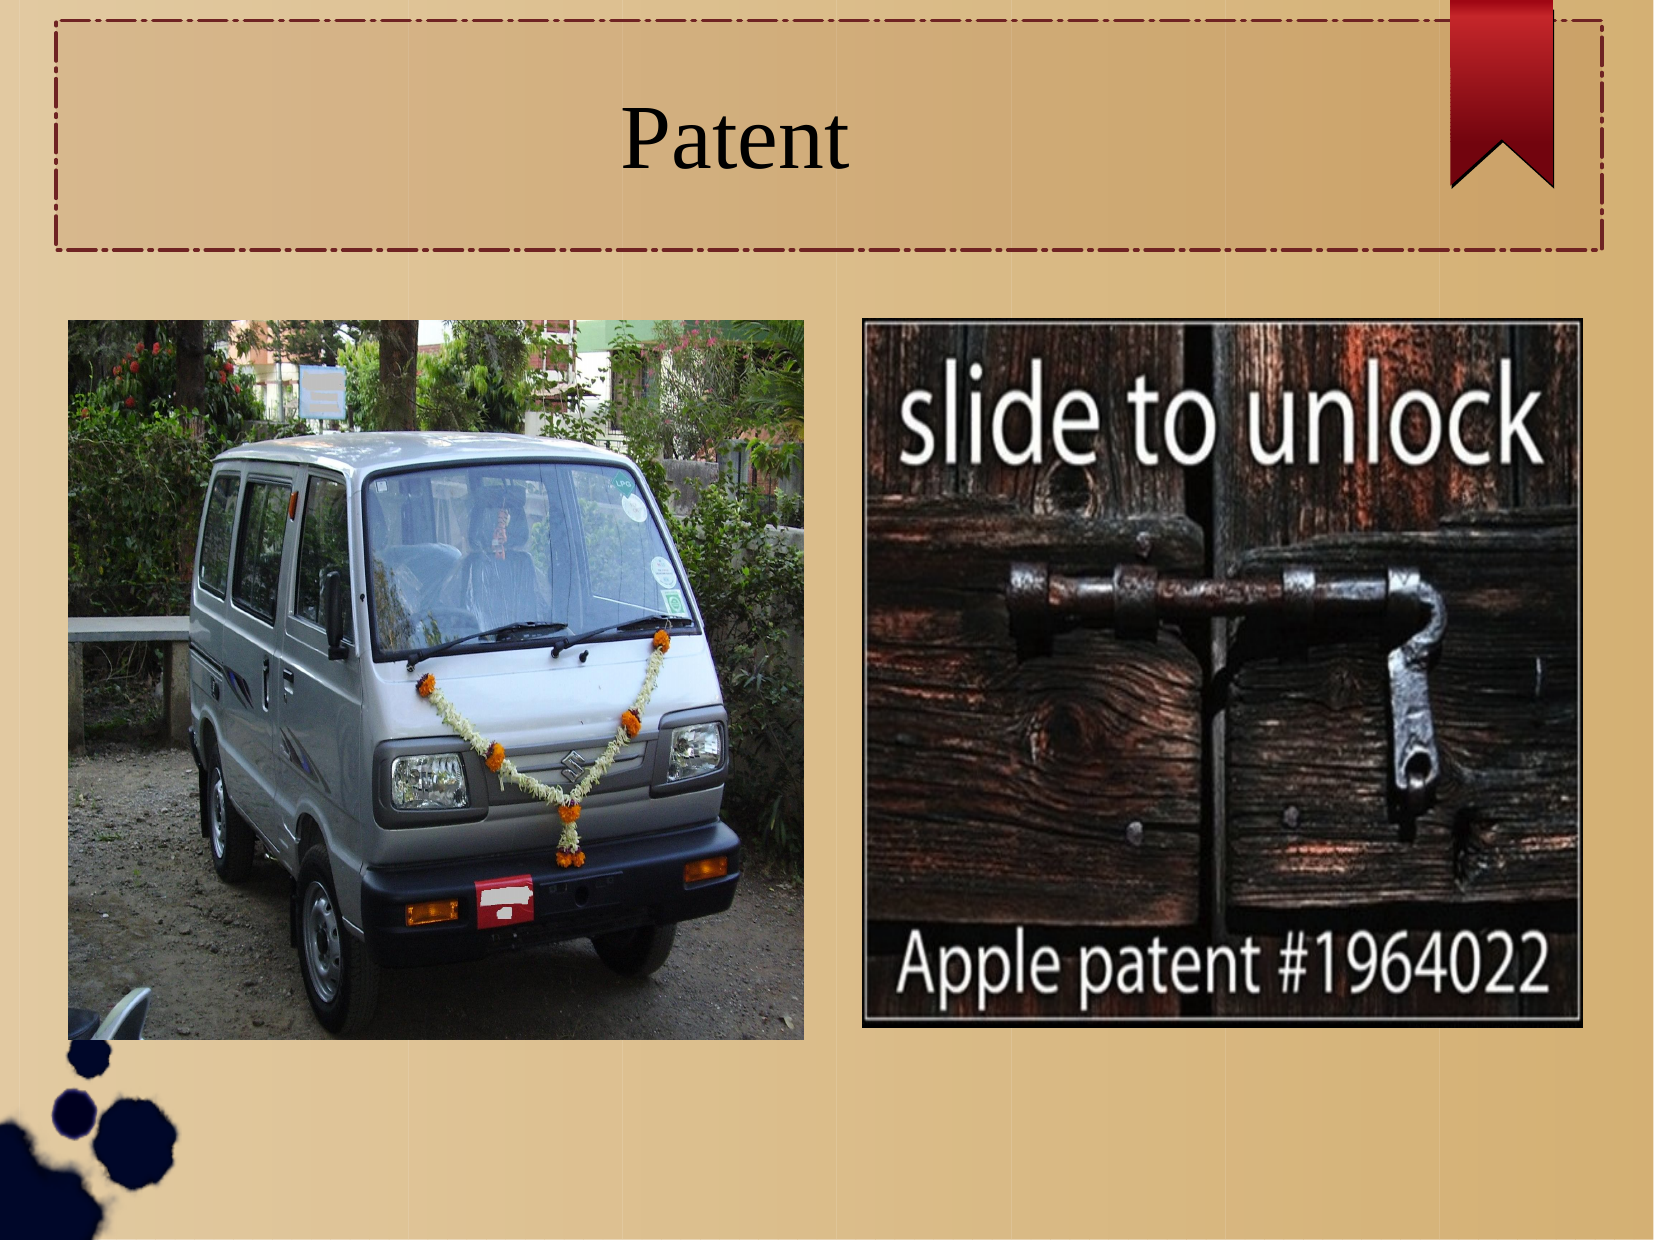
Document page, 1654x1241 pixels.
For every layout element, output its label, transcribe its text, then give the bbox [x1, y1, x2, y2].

picture [862, 318, 1583, 1028]
picture [68, 320, 804, 1040]
title Patent [82, 47, 1412, 229]
